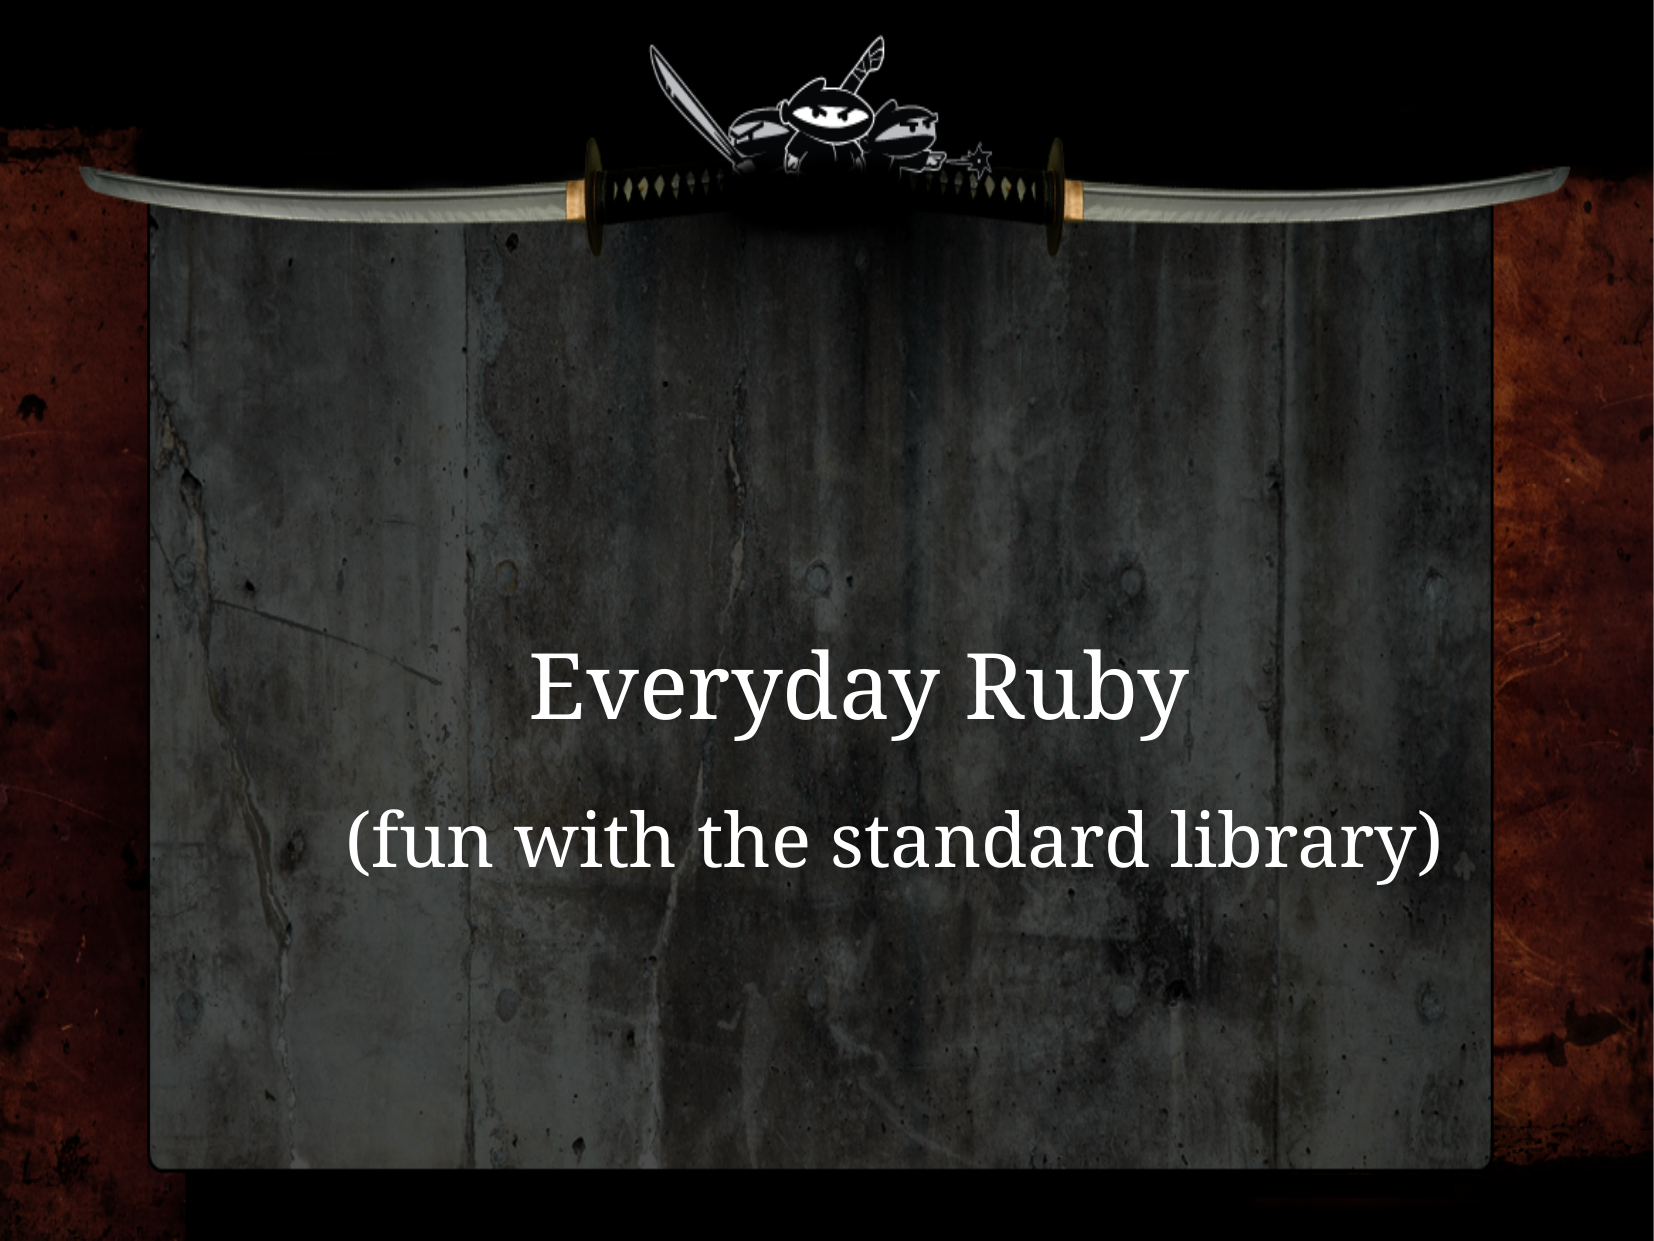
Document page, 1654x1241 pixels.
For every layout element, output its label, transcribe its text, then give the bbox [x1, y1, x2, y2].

list Everyday Ruby (fun with the standard library) [187, 290, 1501, 1109]
picture [0, 0, 1654, 1241]
